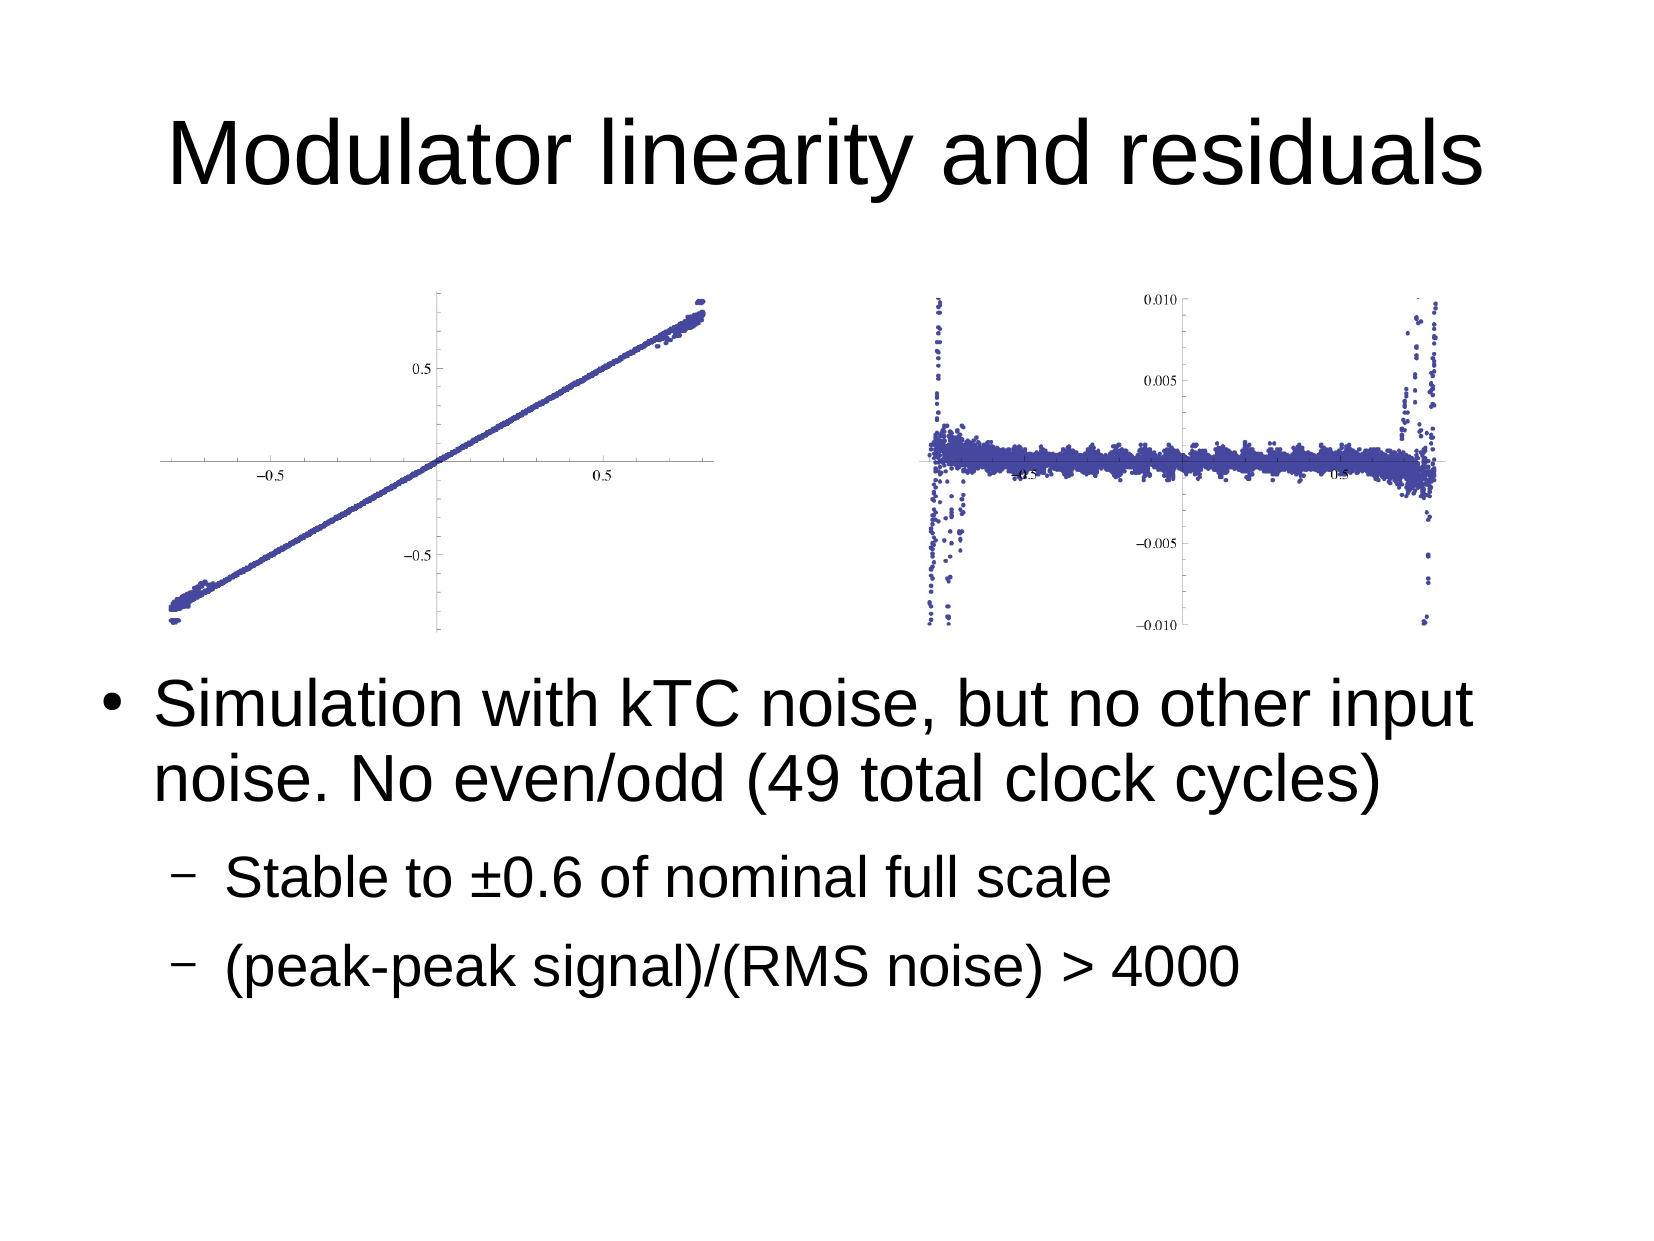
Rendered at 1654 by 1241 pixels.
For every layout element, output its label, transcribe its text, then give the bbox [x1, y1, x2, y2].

title Modulator linearity and residuals [82, 49, 1571, 257]
picture [160, 290, 715, 634]
picture [919, 290, 1447, 634]
list Simulation with kTC noise, but no other input noise. No even/odd (49 total clock cycles) Stable to ±0.6 of nominal full scale (peak-peak signal)/(RMS noise) > 4000 [82, 665, 1538, 1156]
